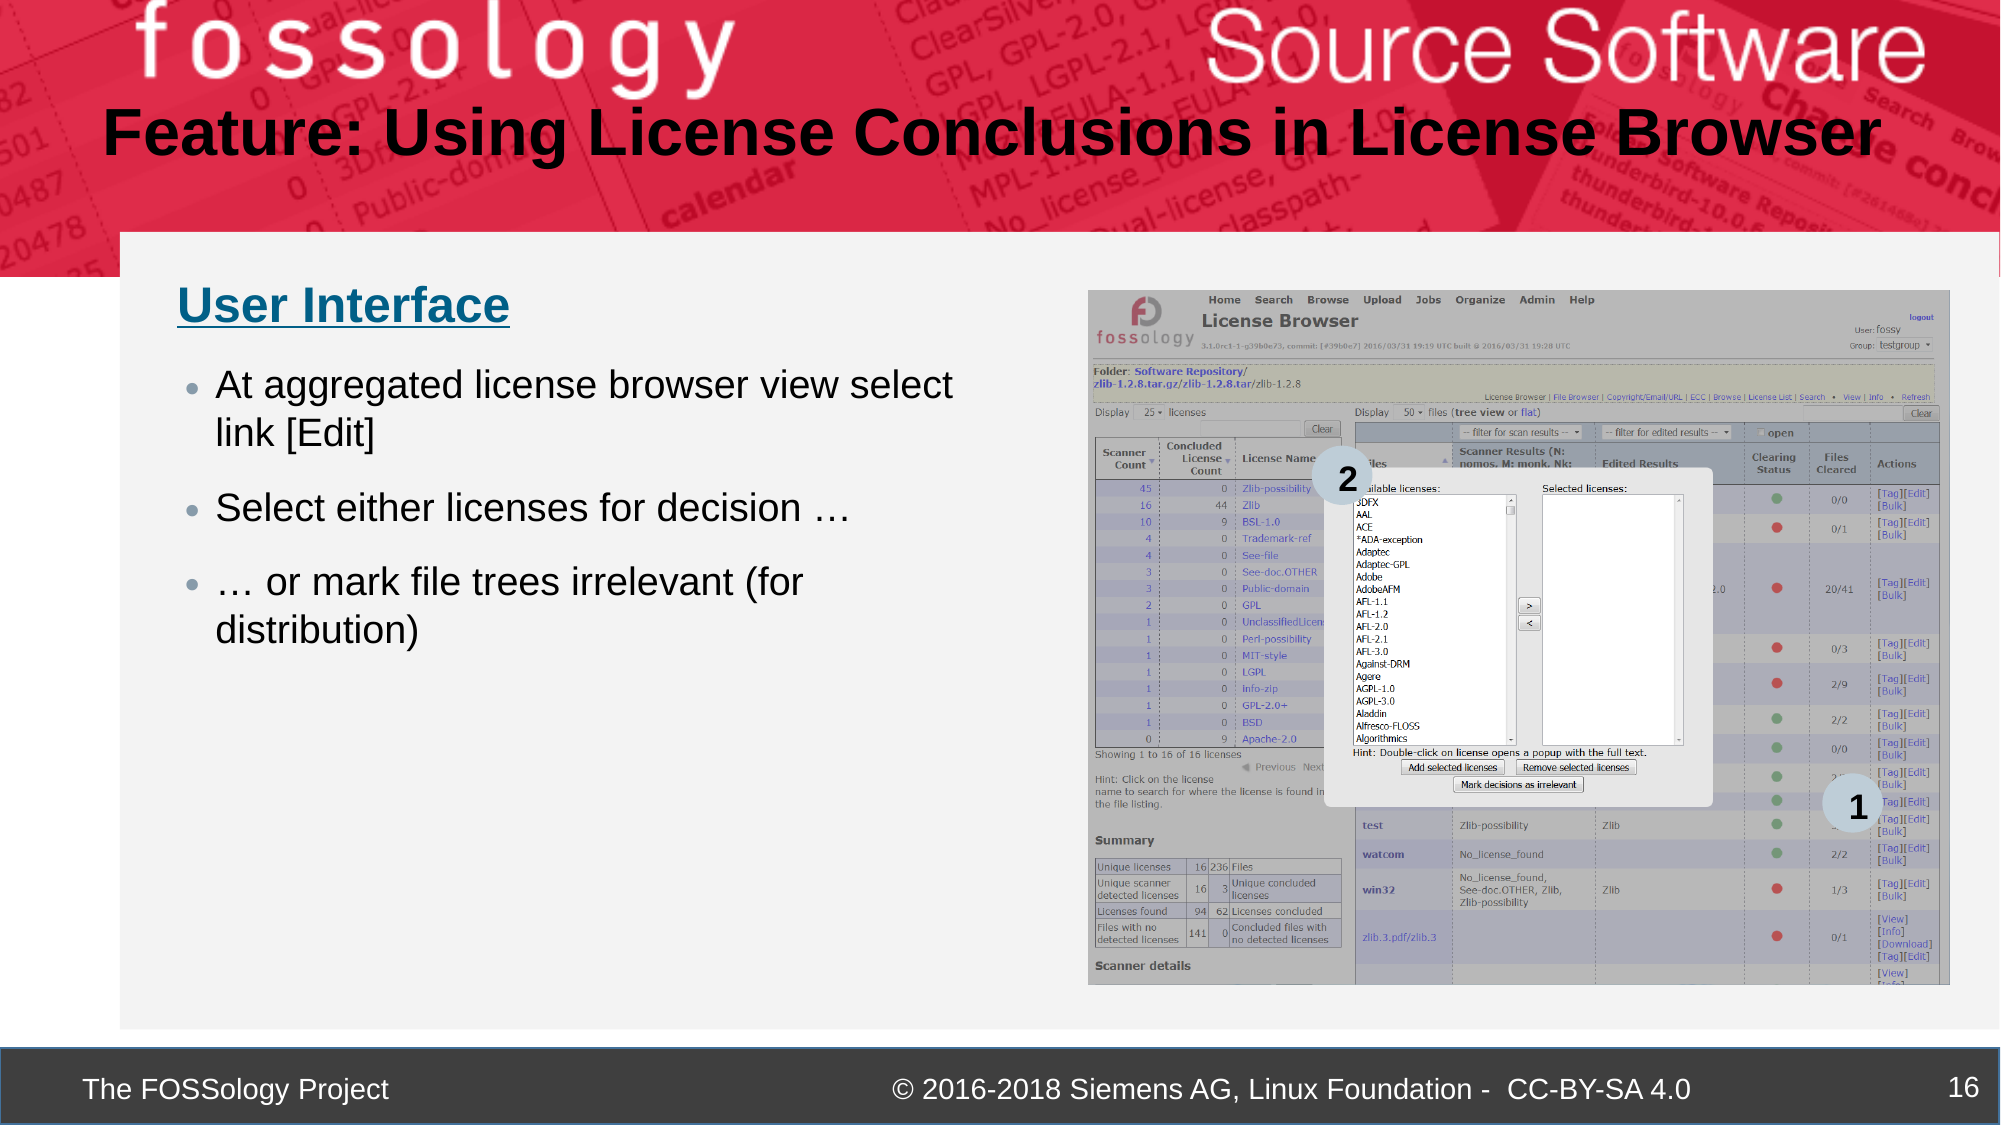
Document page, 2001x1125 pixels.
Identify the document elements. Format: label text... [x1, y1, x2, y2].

text_box User Interface [177, 277, 662, 328]
text_box 2 [1311, 445, 1373, 505]
text_box Feature: Using License Conclusions in License Browser [0, 0, 2000, 208]
text_box 1 [1822, 773, 1884, 833]
picture [0, 0, 2001, 277]
text_box At aggregated license browser view select link [Edit] Select either licenses for decision … … or mark file trees irrelevant (for distribution) [179, 359, 958, 538]
picture [1088, 290, 1950, 985]
text_box [119, 231, 2000, 1030]
